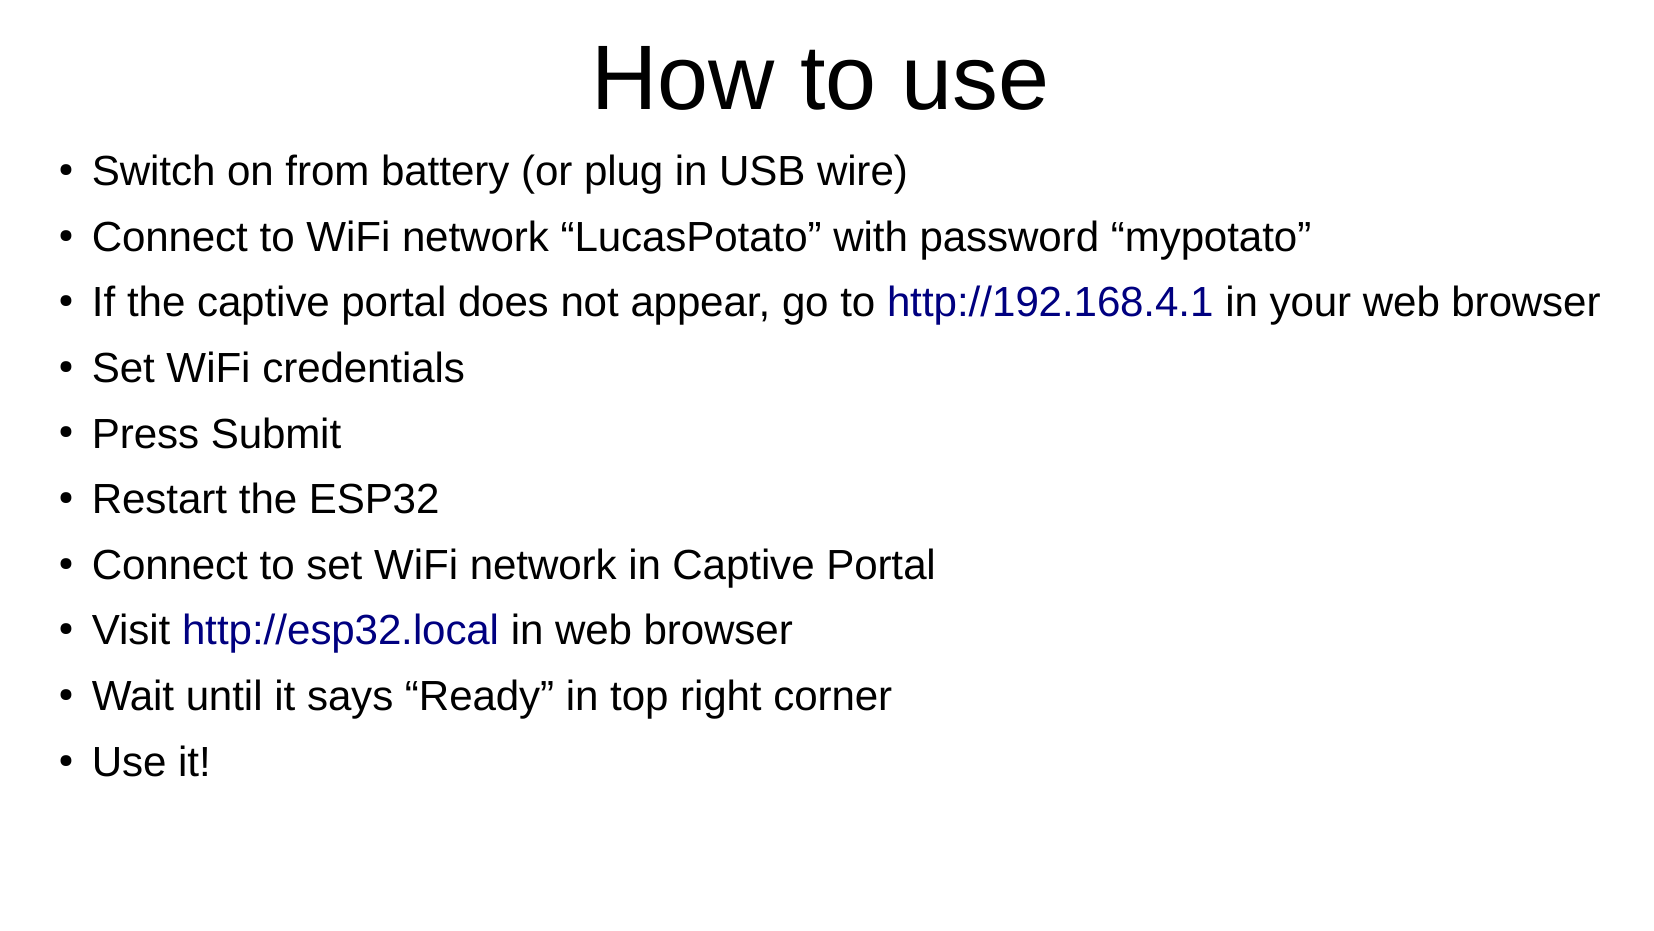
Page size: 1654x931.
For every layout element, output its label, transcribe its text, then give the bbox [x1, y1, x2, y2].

title How to use [76, 0, 1565, 147]
list Switch on from battery (or plug in USB wire) Connect to WiFi network “LucasPotato” with password “mypotato” If the captive portal does not appear, go to http://192.168.4.1 in your web browser Set WiFi credentials Press Submit Restart the ESP32 Connect to set WiFi network in Captive Portal Visit http://esp32.local in web browser Wait until it says “Ready” in top right corner Use it! [47, 147, 1625, 827]
